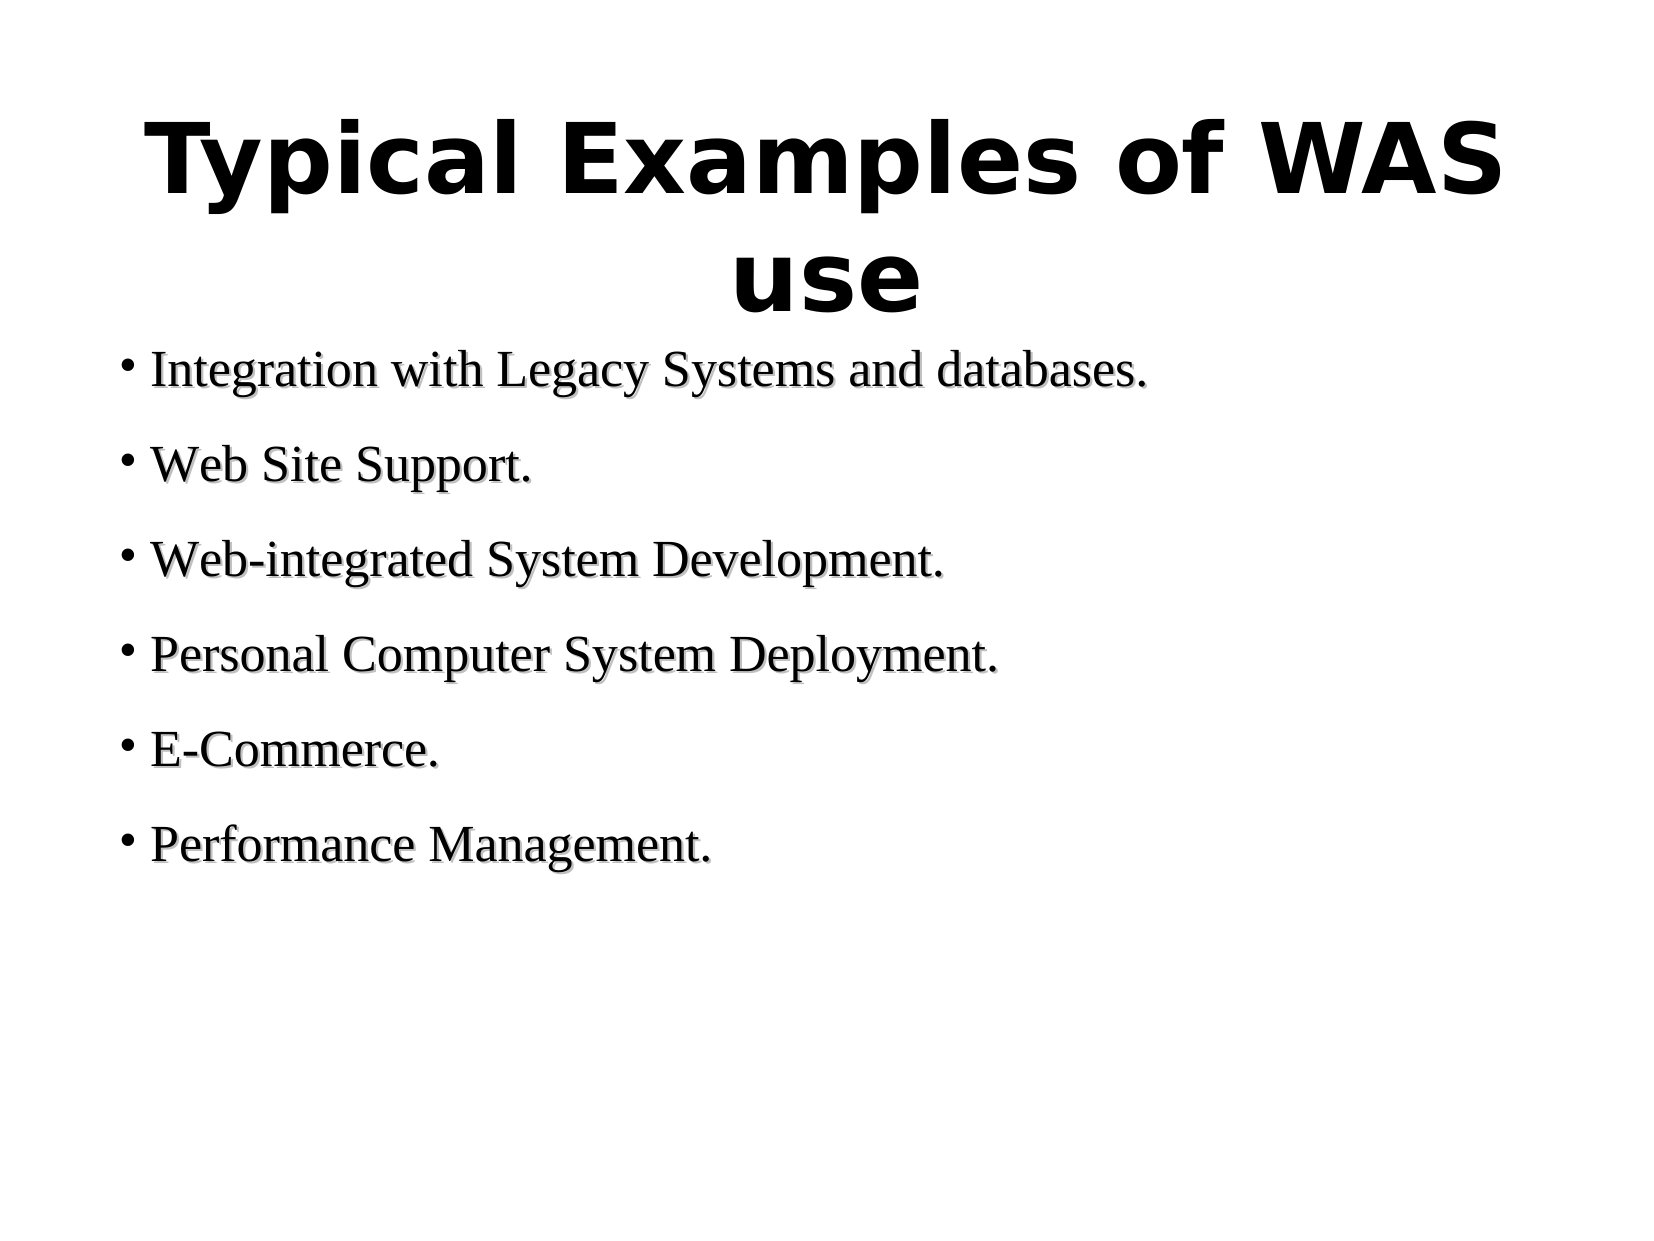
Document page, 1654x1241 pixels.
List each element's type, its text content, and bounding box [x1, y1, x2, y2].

title Typical Examples of WAS use [124, 110, 1530, 317]
text_box Integration with Legacy Systems and databases. Web Site Support. Web-integrated System Development. Personal Computer System Deployment. E-Commerce. Performance Management. [104, 326, 1552, 880]
